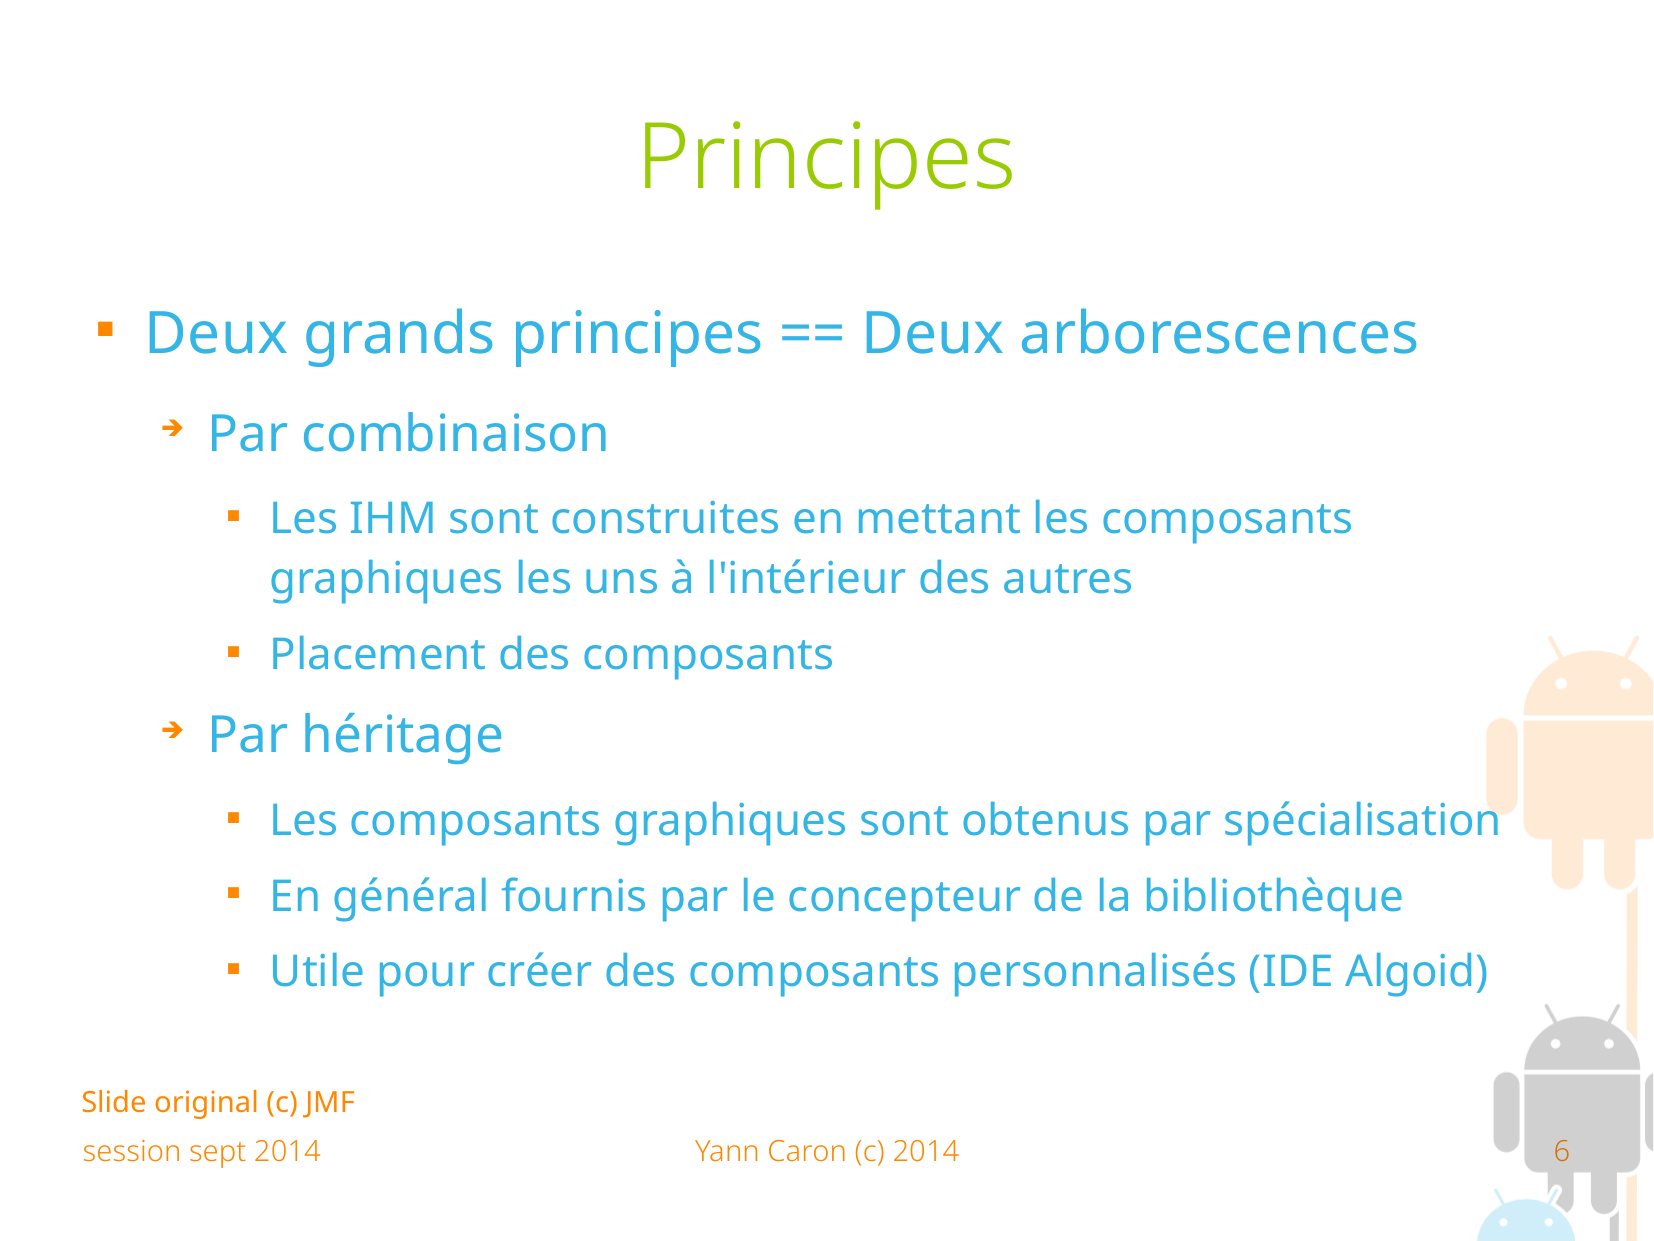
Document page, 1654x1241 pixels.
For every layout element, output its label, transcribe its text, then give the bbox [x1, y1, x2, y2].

picture [240, 423, 1654, 1241]
text_box Slide original (c) JMF [66, 1073, 379, 1123]
title Principes [82, 49, 1571, 257]
list Deux grands principes == Deux arborescences Par combinaison Les IHM sont construites en mettant les composants graphiques les uns à l'intérieur des autres Placement des composants Par héritage Les composants graphiques sont obtenus par spécialisation En général fournis par le concepteur de la bibliothèque Utile pour créer des composants personnalisés (IDE Algoid) [82, 290, 1571, 1010]
